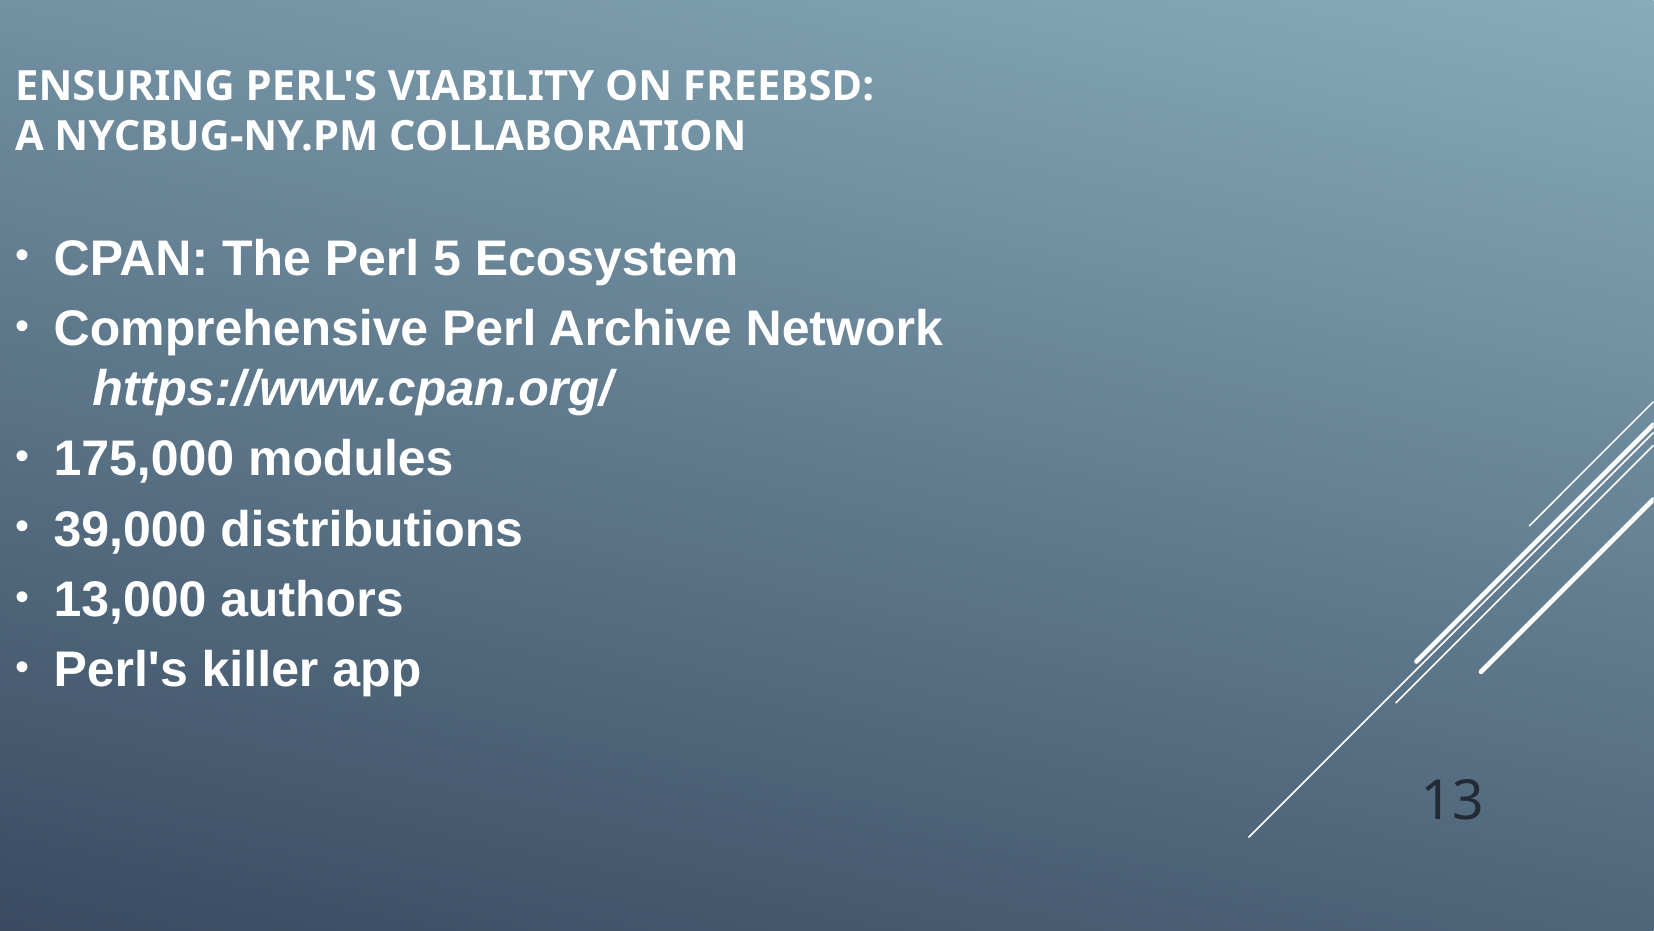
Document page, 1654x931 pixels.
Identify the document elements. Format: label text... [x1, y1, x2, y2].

subtitle CPAN: The Perl 5 Ecosystem Comprehensive Perl Archive Network https://www.cpan.org/ 175,000 modules 39,000 distributions 13,000 authors Perl's killer app [0, 217, 1489, 871]
title Ensuring Perl's Viability on FreeBSD: A NYCBUG-NY.PM Collaboration [0, 36, 1133, 180]
